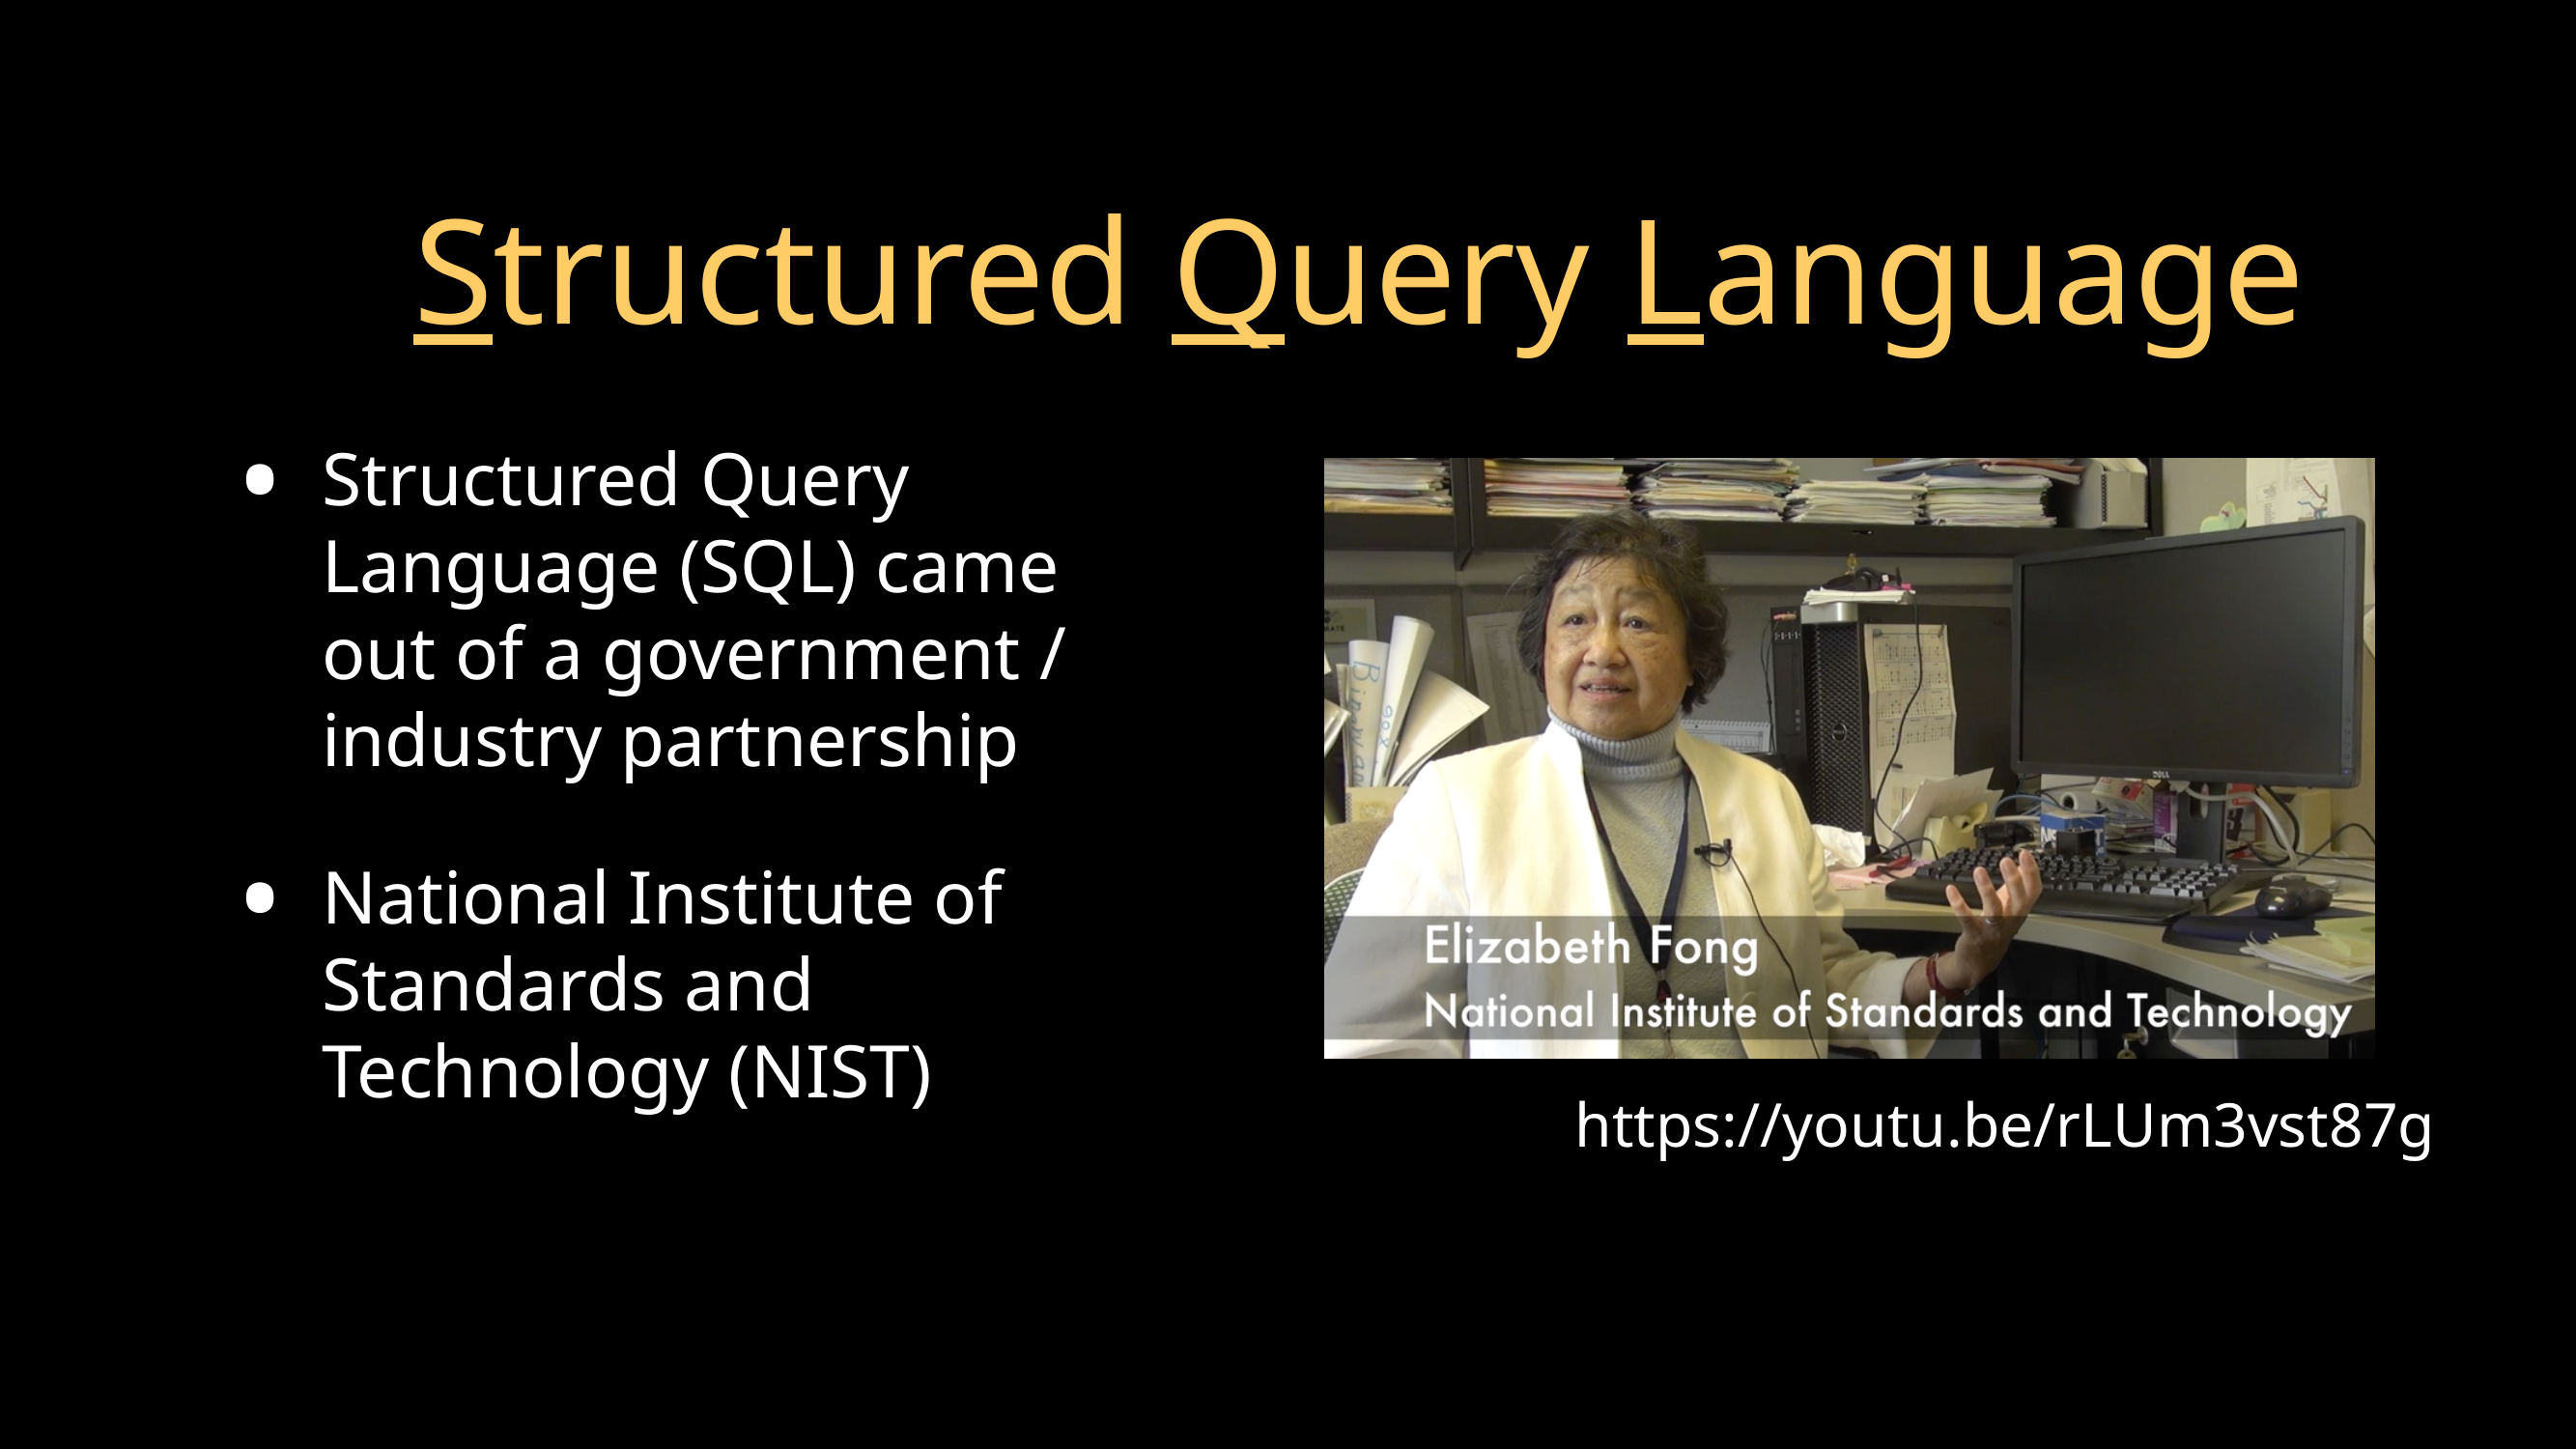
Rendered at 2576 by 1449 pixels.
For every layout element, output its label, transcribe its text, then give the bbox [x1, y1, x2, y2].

picture [1324, 458, 2375, 1059]
text_box https://youtu.be/rLUm3vst87g [1574, 1087, 2437, 1160]
title Structured Query Language [237, 84, 2481, 447]
list Structured Query Language (SQL) came out of a government / industry partnership National Institute of Standards and Technology (NIST) [140, 411, 1168, 1136]
